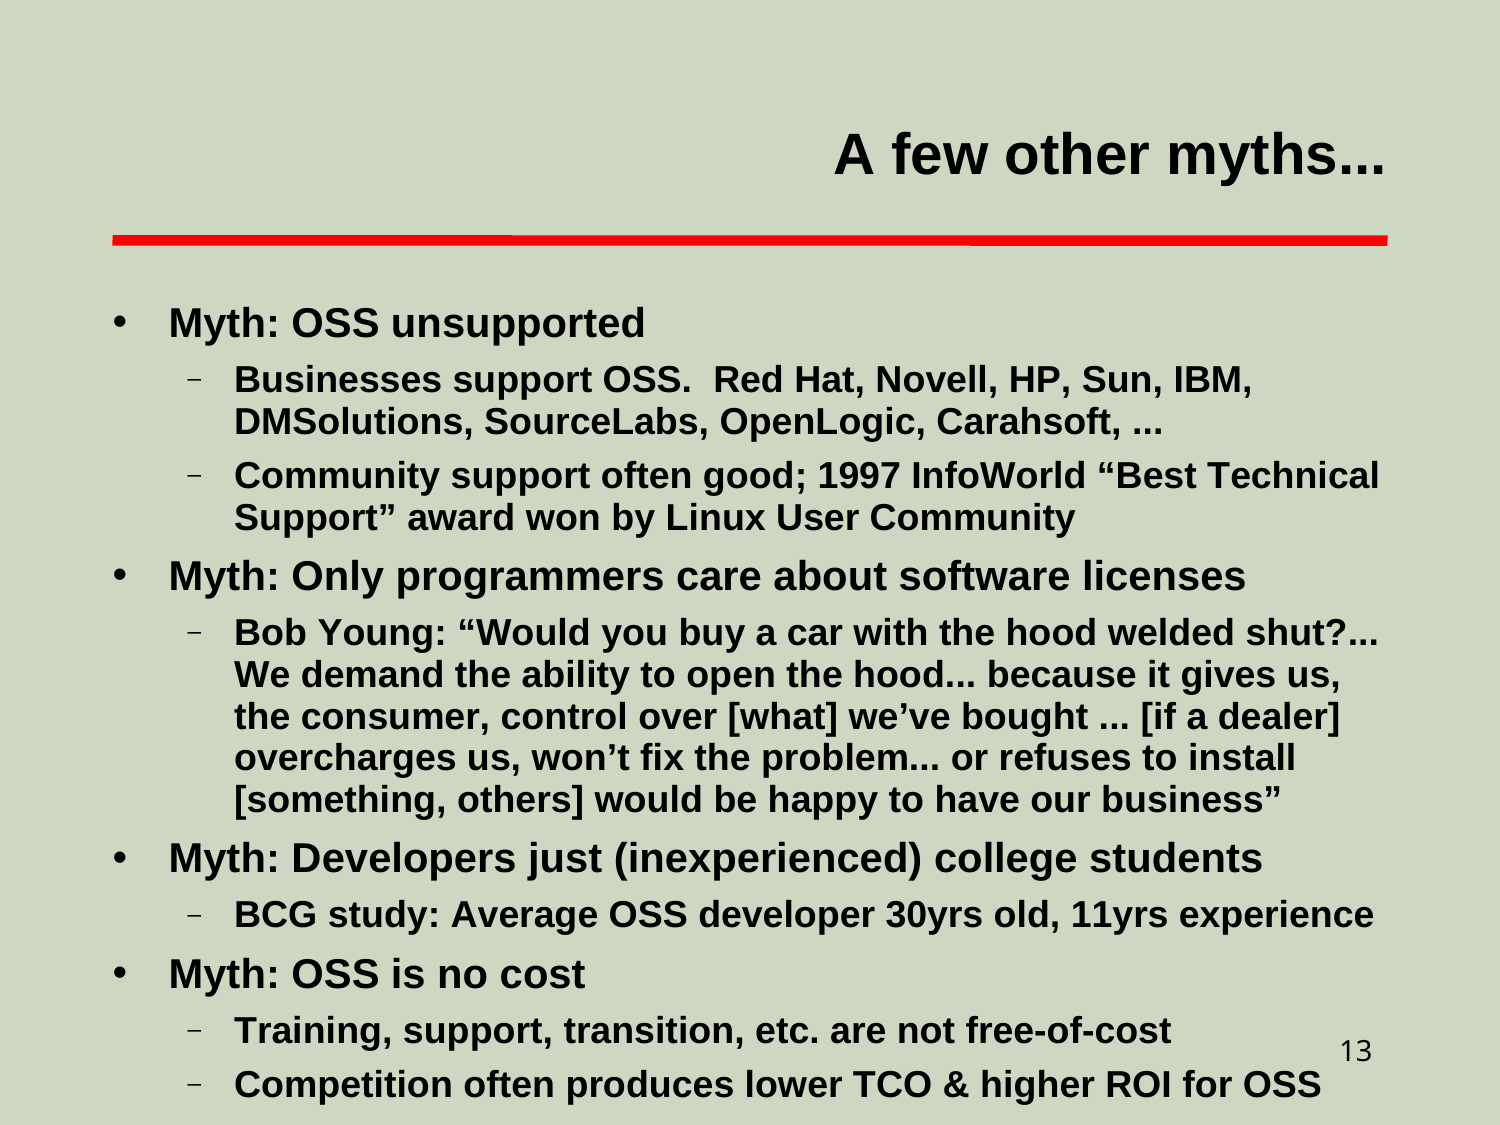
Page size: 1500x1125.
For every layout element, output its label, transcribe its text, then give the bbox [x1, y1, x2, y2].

list Myth: OSS unsupported Businesses support OSS. Red Hat, Novell, HP, Sun, IBM, DMSolutions, SourceLabs, OpenLogic, Carahsoft, ... Community support often good; 1997 InfoWorld “Best Technical Support” award won by Linux User Community Myth: Only programmers care about software licenses Bob Young: “Would you buy a car with the hood welded shut?... We demand the ability to open the hood... because it gives us, the consumer, control over [what] we’ve bought ... [if a dealer] overcharges us, won’t fix the problem... or refuses to install [something, others] would be happy to have our business” Myth: Developers just (inexperienced) college students BCG study: Average OSS developer 30yrs old, 11yrs experience Myth: OSS is no cost Training, support, transition, etc. are not free-of-cost Competition often produces lower TCO & higher ROI for OSS [112, 299, 1388, 1109]
title A few other myths... [337, 93, 1388, 217]
